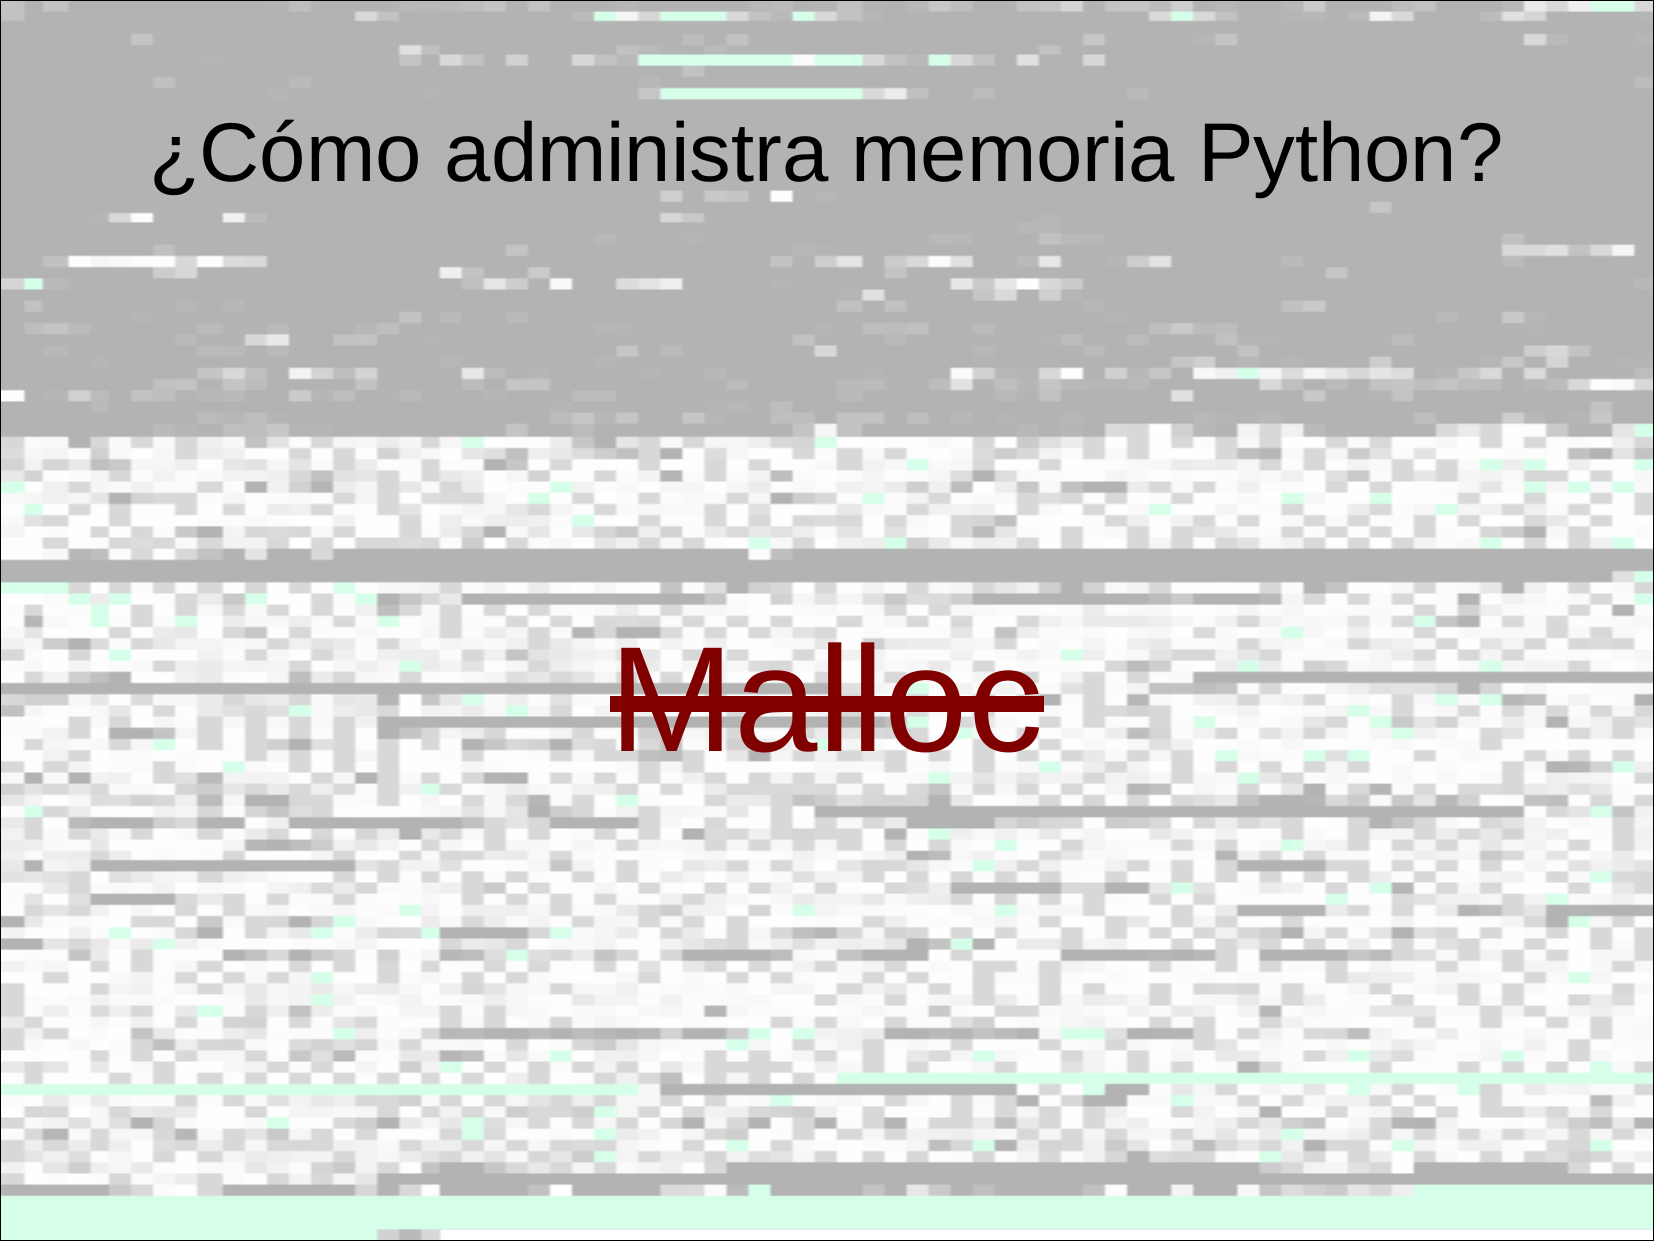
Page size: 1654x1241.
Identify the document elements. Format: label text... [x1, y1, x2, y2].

title ¿Cómo administra memoria Python? [82, 49, 1571, 257]
text_box [0, 0, 1654, 1241]
subtitle Malloc [82, 290, 1571, 1109]
